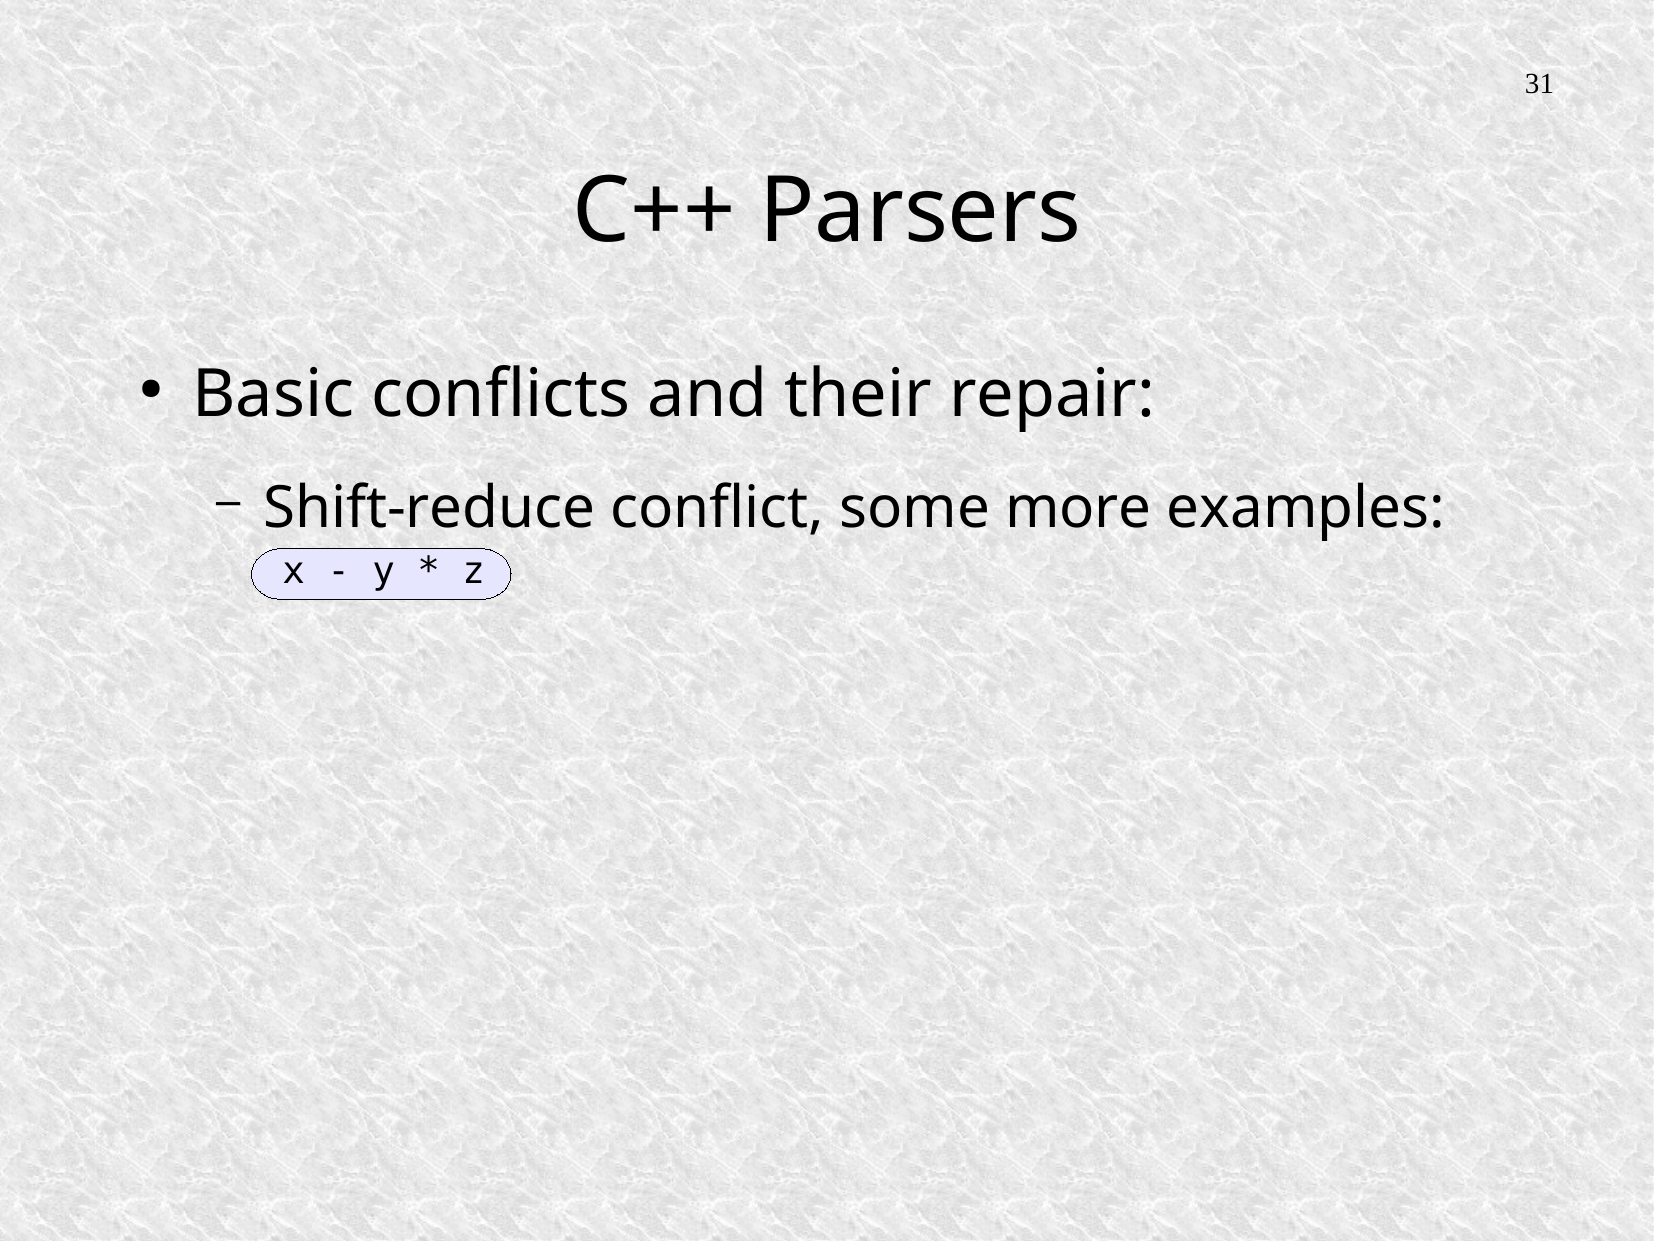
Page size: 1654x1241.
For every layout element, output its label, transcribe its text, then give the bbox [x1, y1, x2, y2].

picture [0, 0, 1654, 1241]
list Basic conflicts and their repair: Shift-reduce conflict, some more examples: [121, 344, 1573, 1236]
title C++ Parsers [121, 102, 1534, 311]
text_box x - y * z [282, 548, 510, 594]
